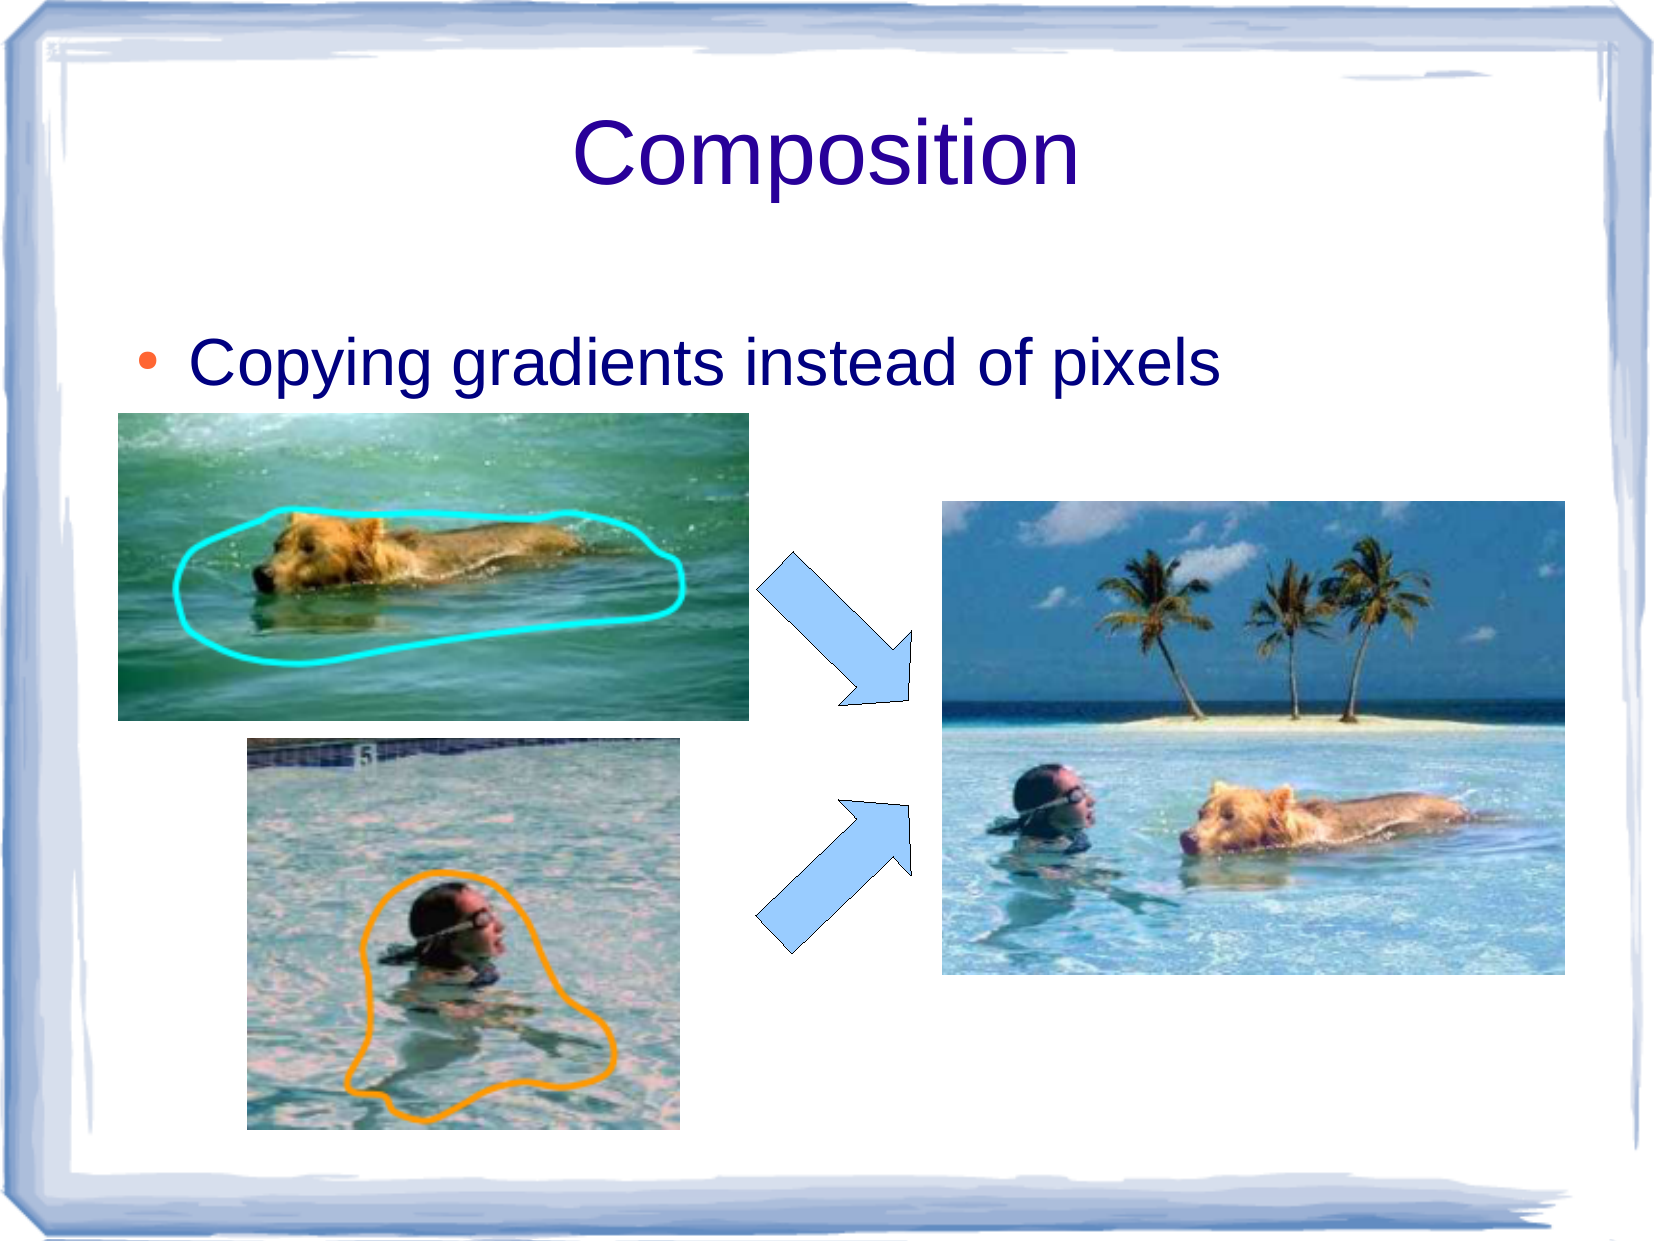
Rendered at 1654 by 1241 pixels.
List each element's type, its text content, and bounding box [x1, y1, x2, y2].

title Composition [82, 49, 1571, 257]
text_box [756, 551, 912, 706]
text_box [755, 799, 912, 954]
list Copying gradients instead of pixels [118, 324, 1571, 1004]
picture [0, 0, 1654, 1241]
